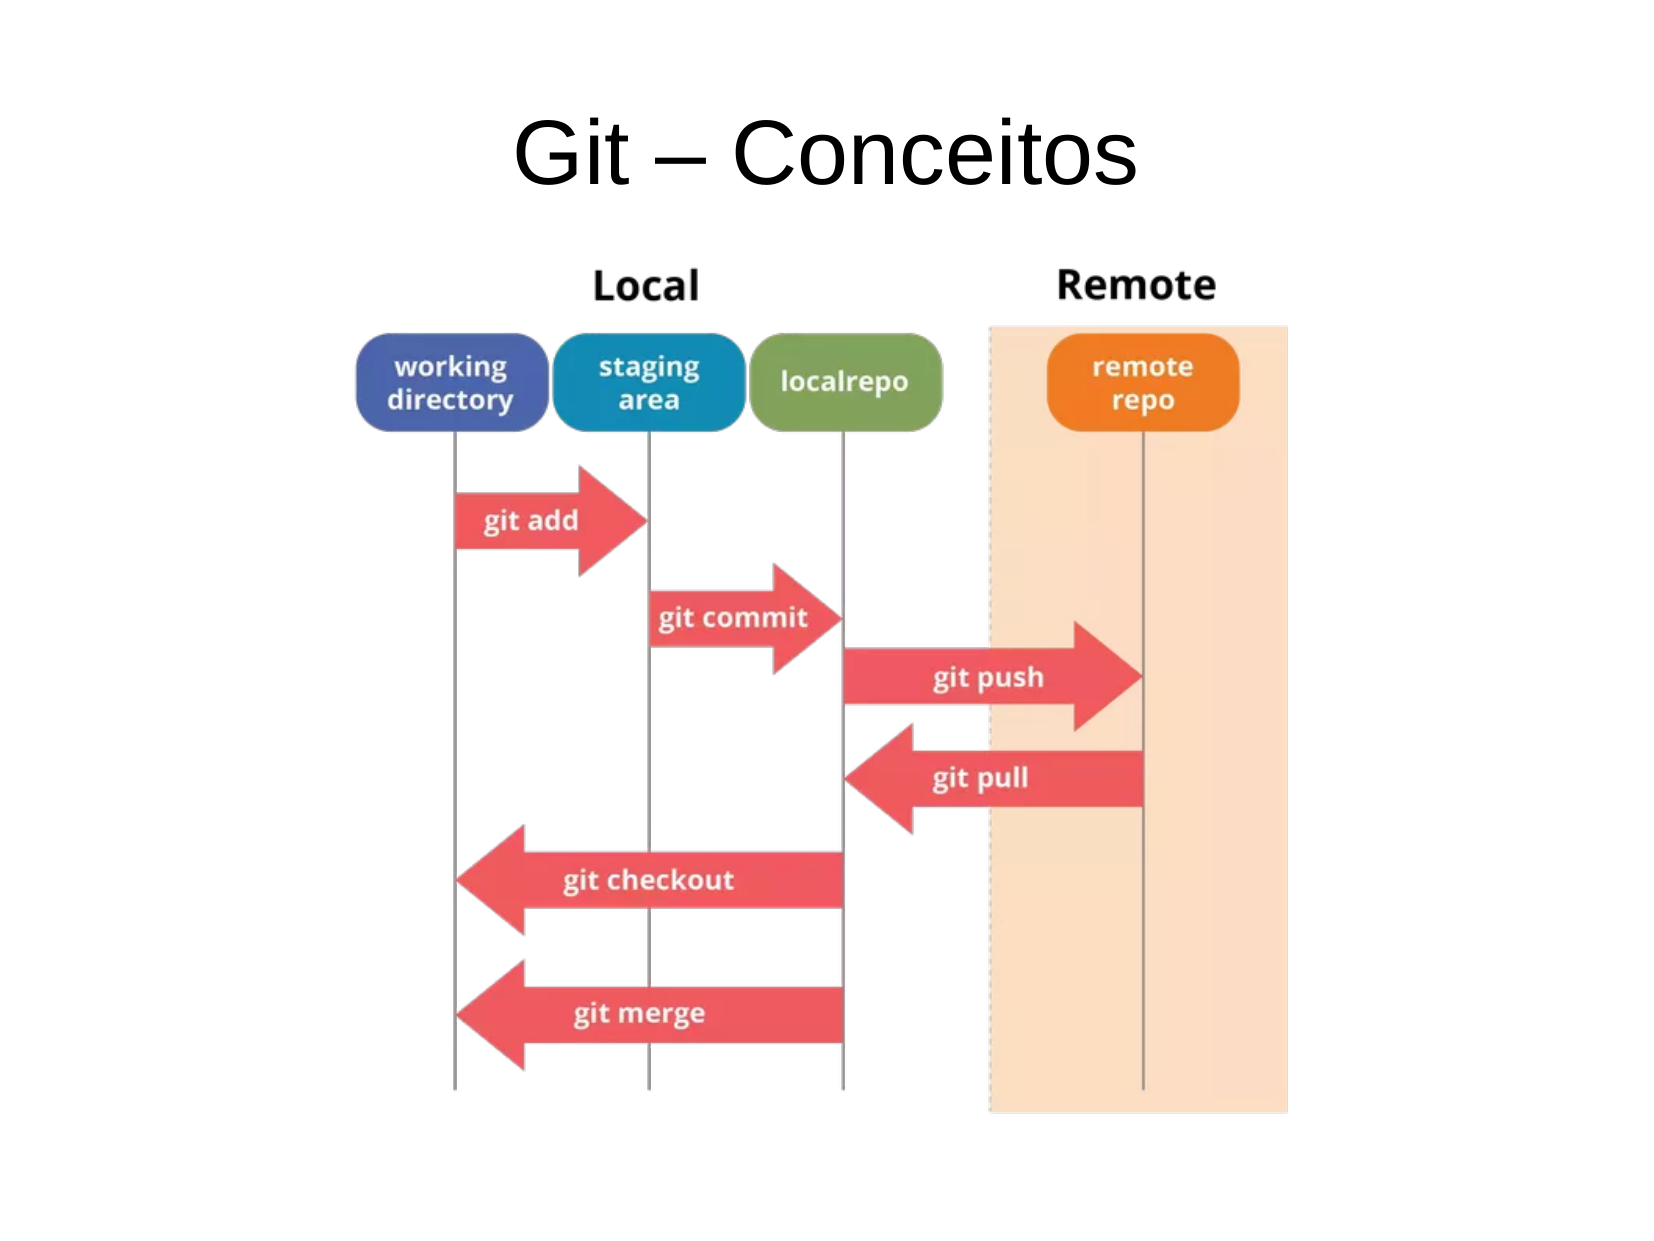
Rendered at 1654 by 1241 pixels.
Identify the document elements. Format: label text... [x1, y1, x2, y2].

picture [349, 249, 1291, 1131]
title Git – Conceitos [82, 49, 1571, 257]
